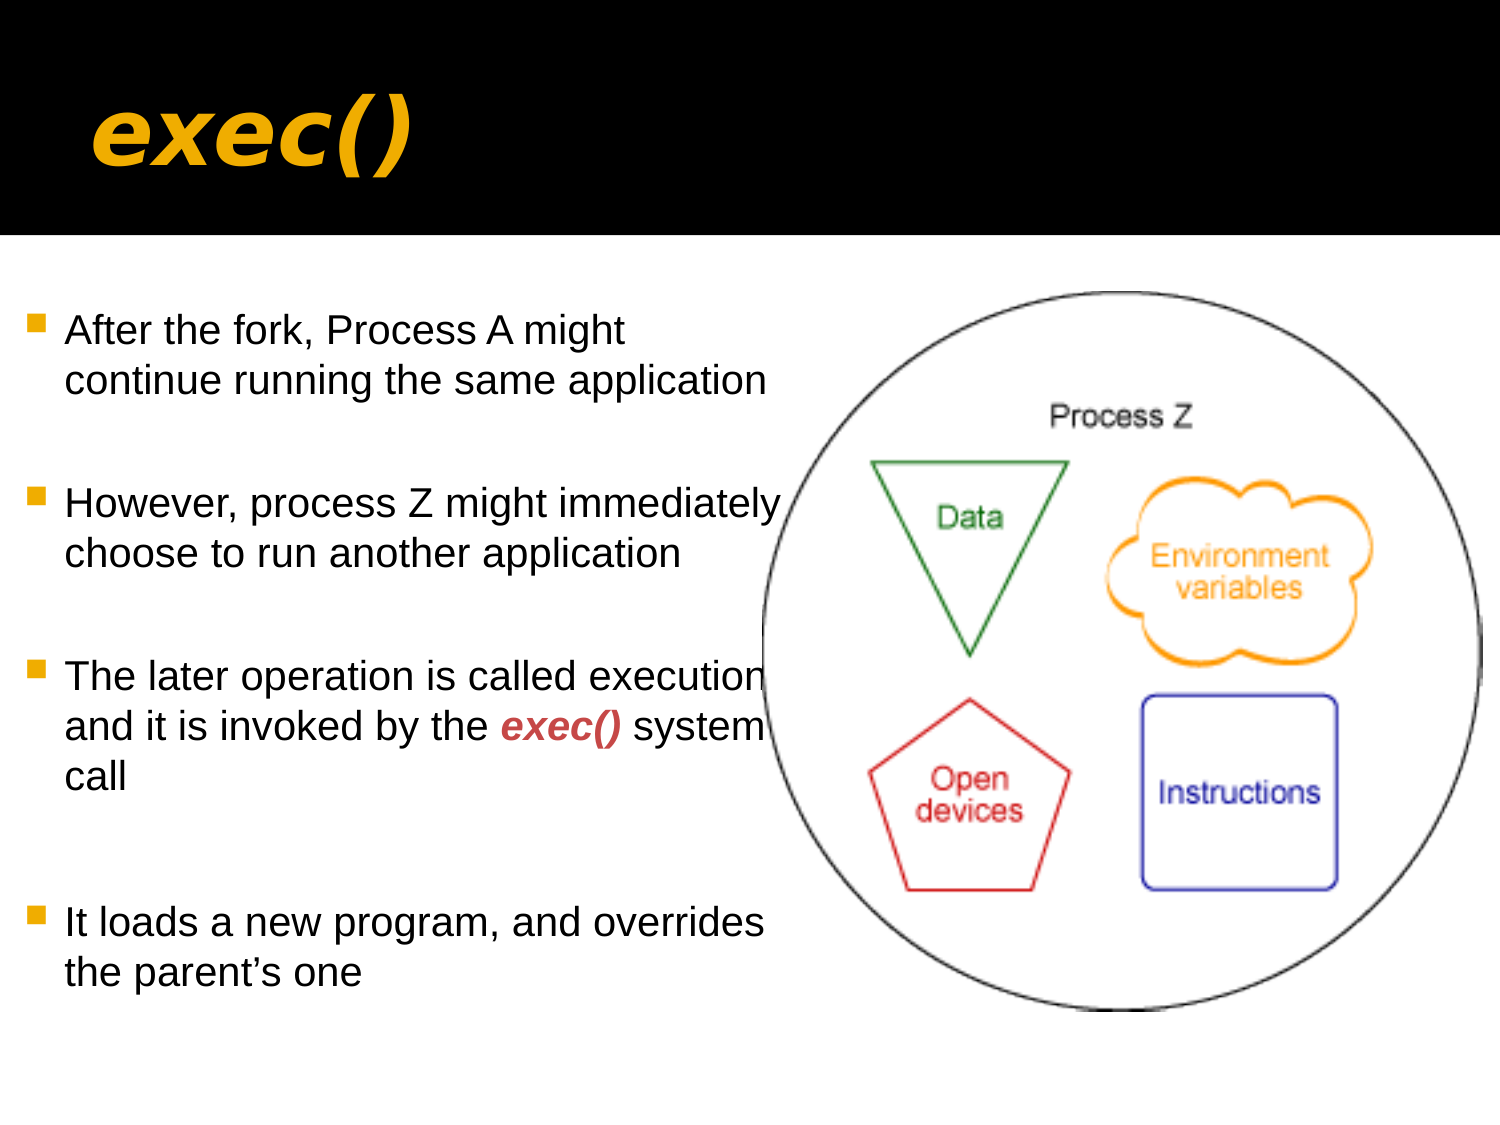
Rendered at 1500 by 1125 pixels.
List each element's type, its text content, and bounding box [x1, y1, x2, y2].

picture [762, 291, 1483, 1012]
list After the fork, Process A might continue running the same application However, process Z might immediately choose to run another application The later operation is called execution and it is invoked by the exec() system call It loads a new program, and overrides the parent’s one [0, 288, 805, 1047]
title exec() [75, 25, 1425, 231]
